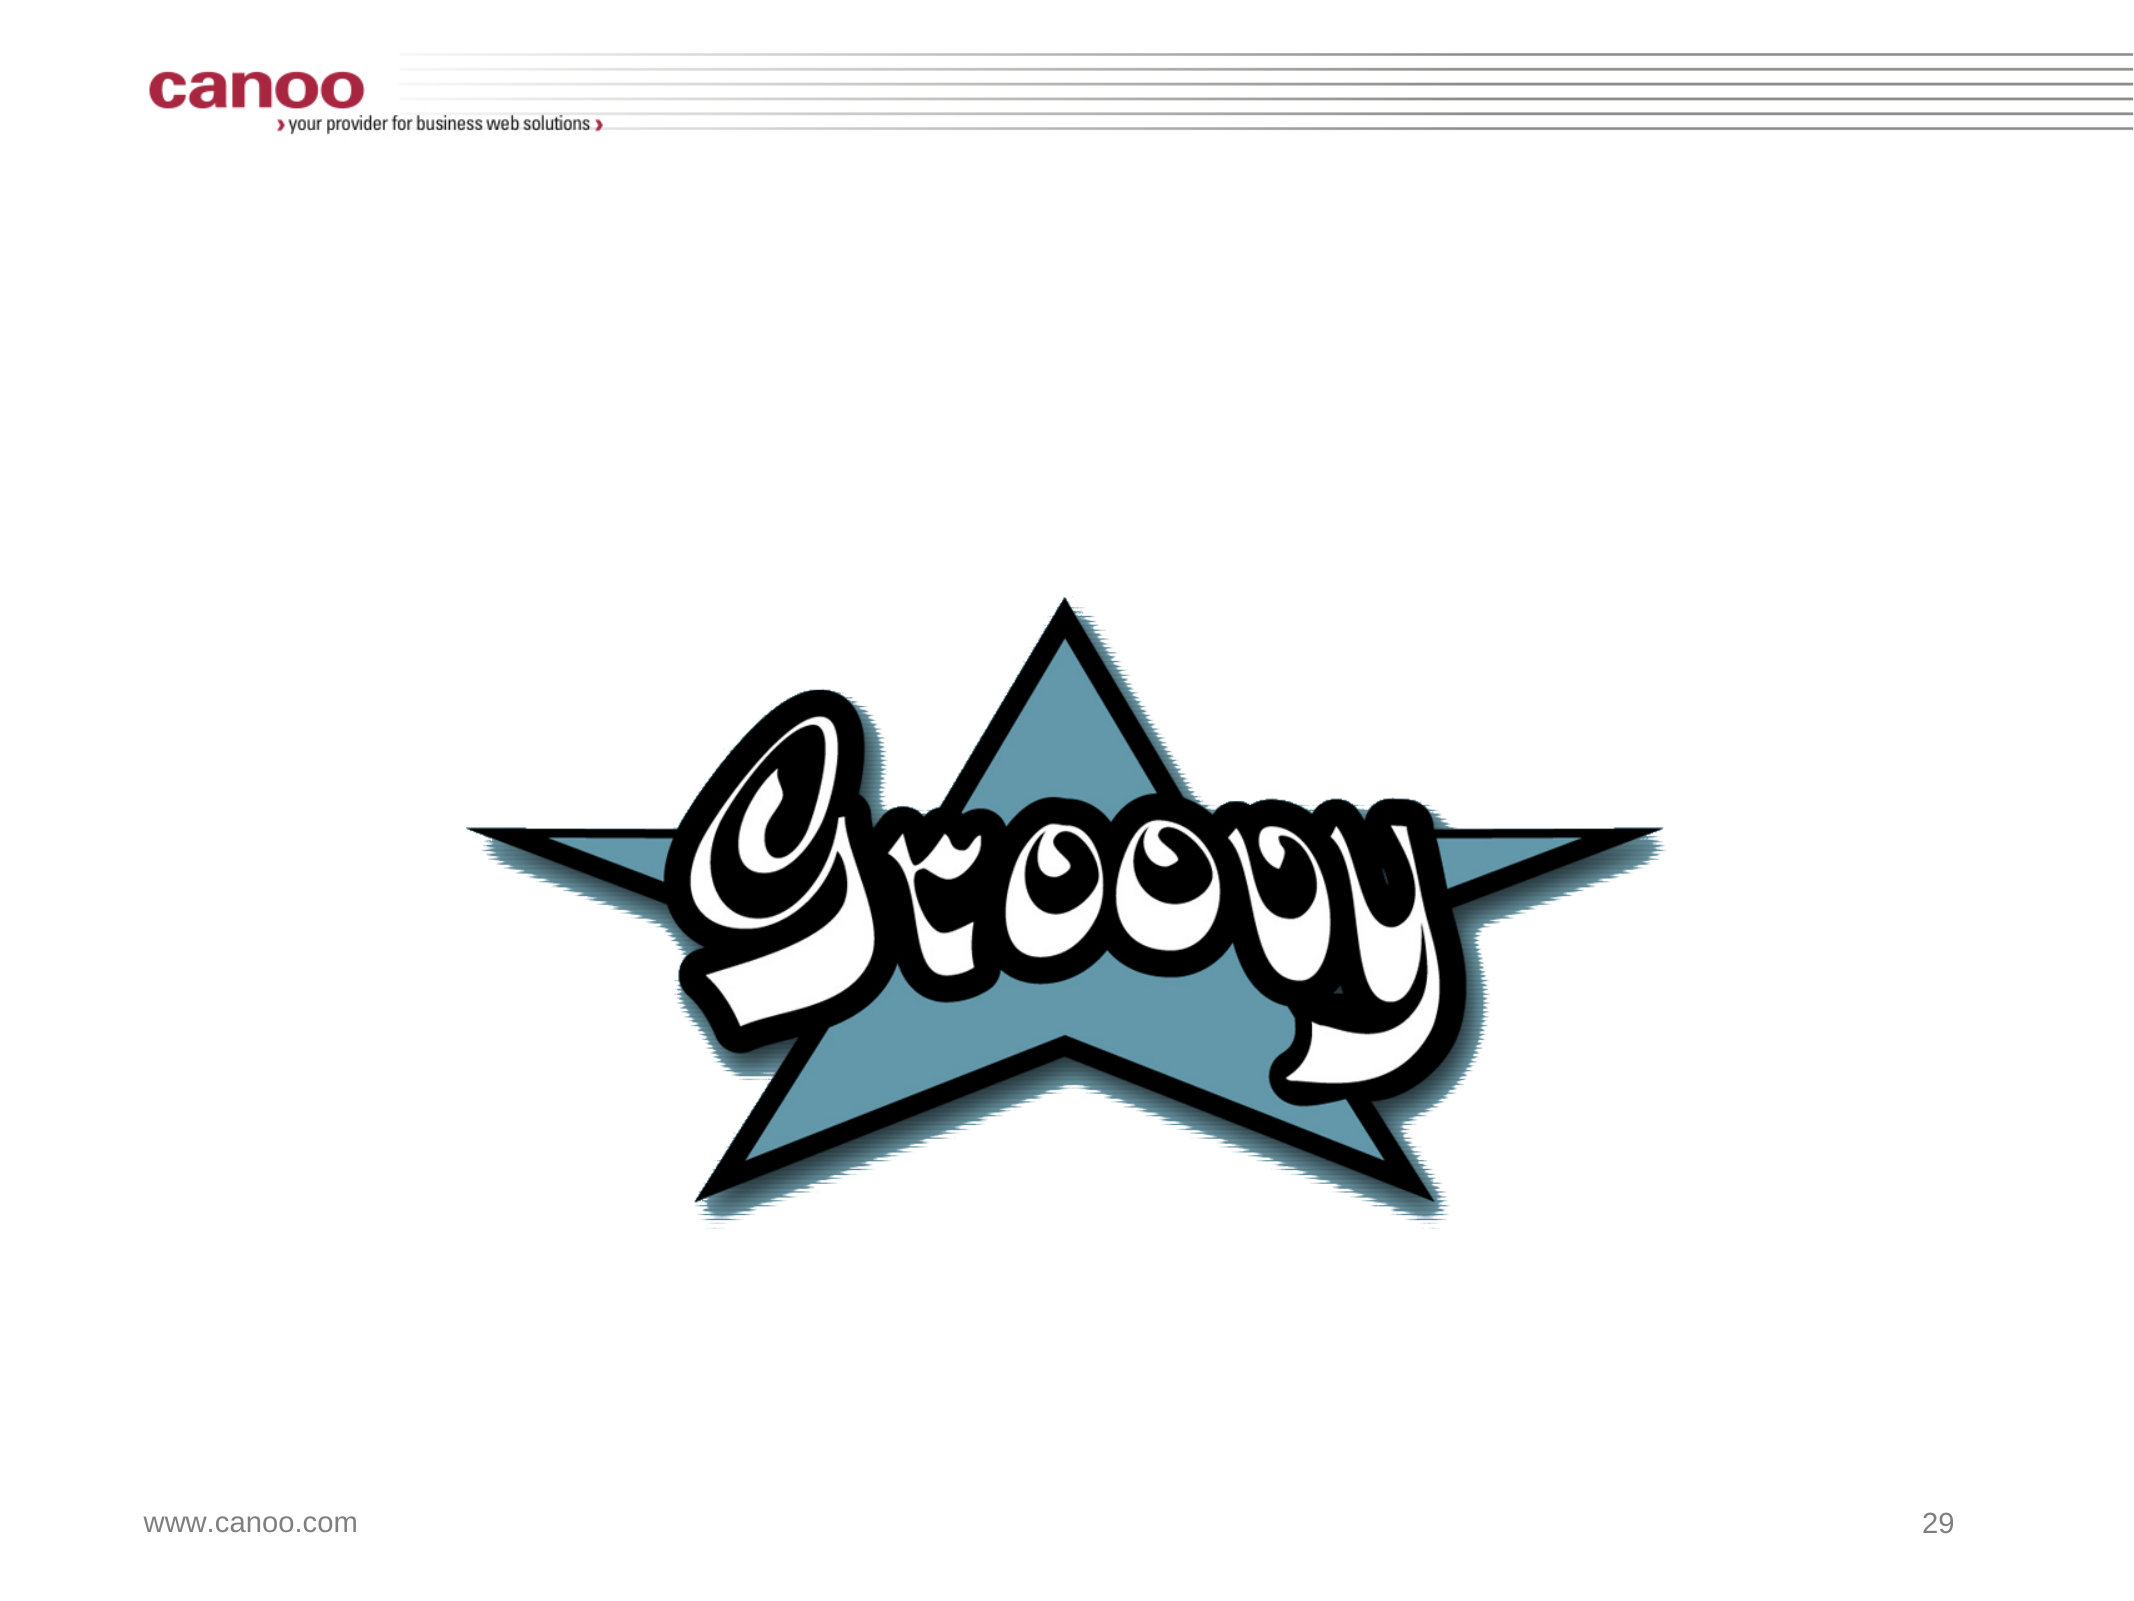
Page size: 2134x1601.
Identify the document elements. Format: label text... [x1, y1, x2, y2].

text_box <number> [1912, 1496, 1965, 1547]
picture [466, 596, 1667, 1229]
picture [0, 21, 2134, 188]
